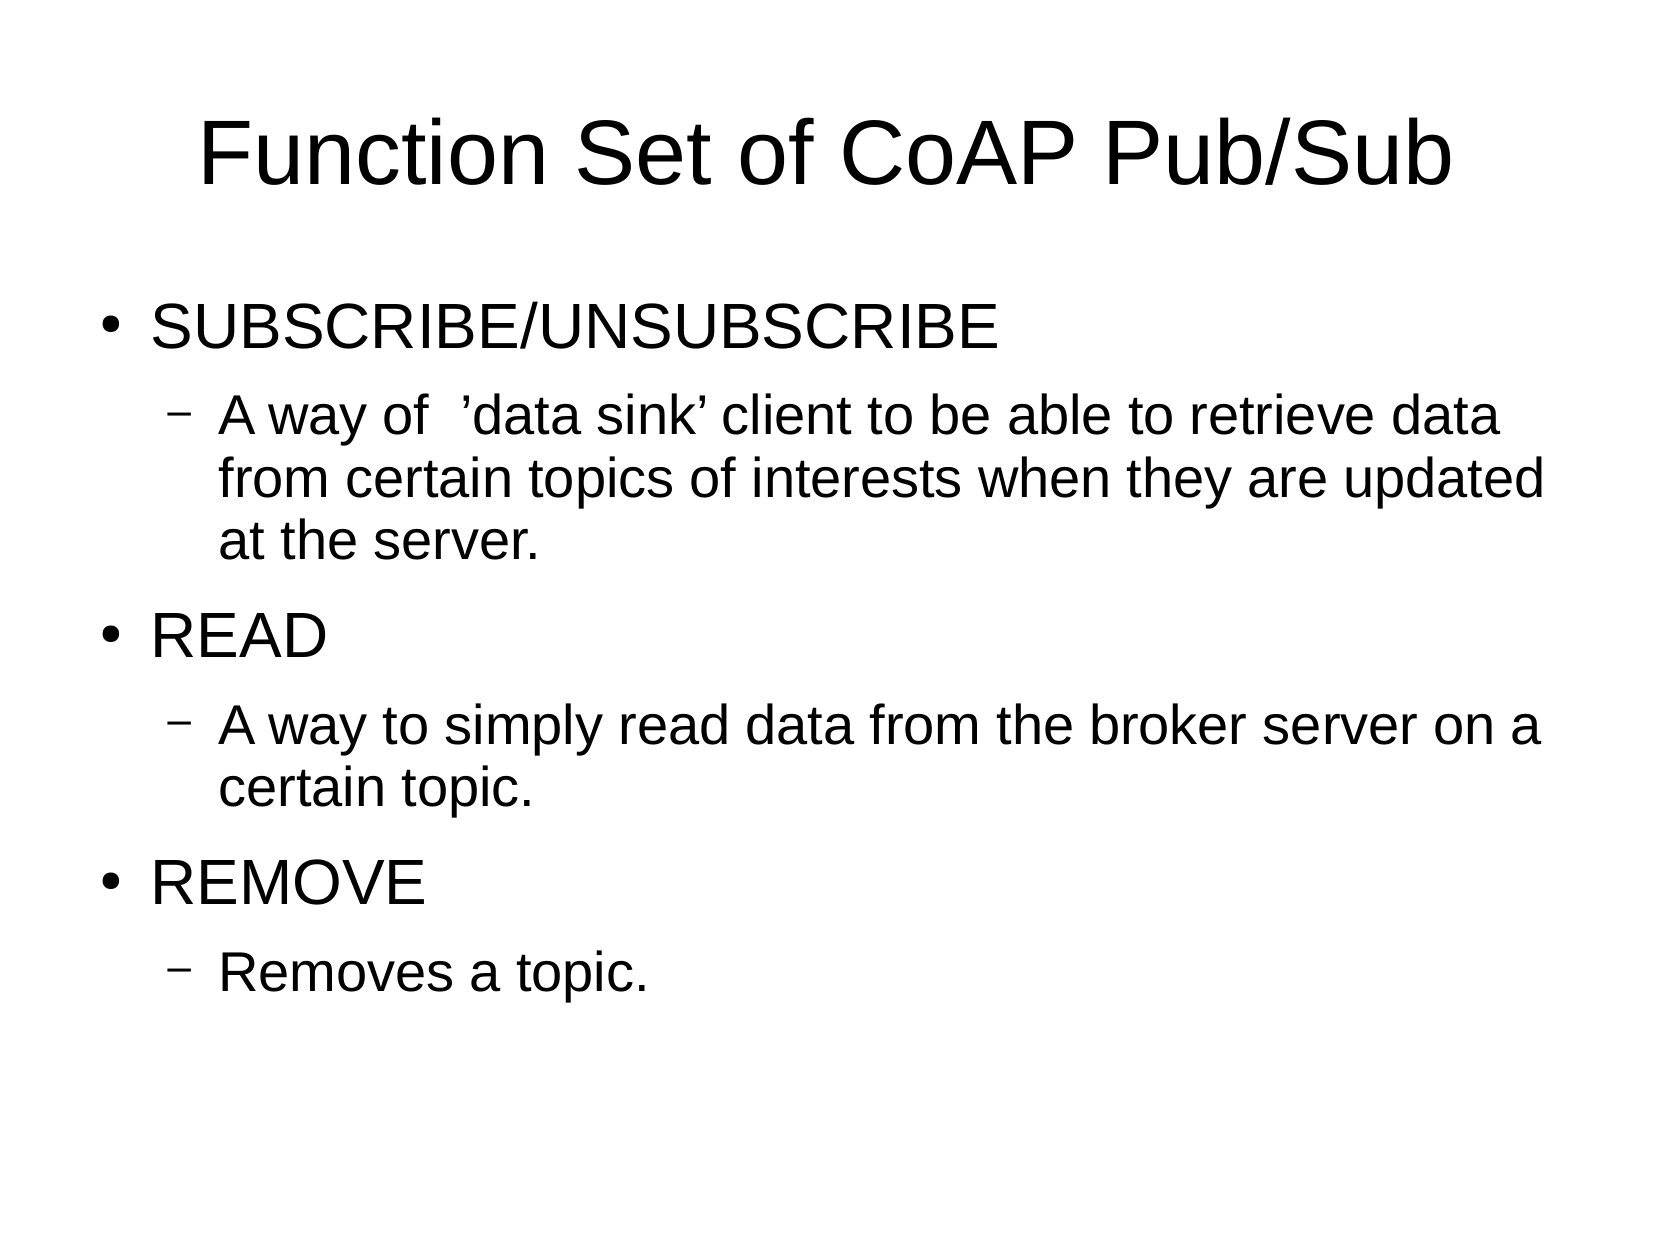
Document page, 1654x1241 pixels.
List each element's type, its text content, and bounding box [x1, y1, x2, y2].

title Function Set of CoAP Pub/Sub [82, 49, 1571, 257]
list SUBSCRIBE/UNSUBSCRIBE A way of ’data sink’ client to be able to retrieve data from certain topics of interests when they are updated at the server. READ A way to simply read data from the broker server on a certain topic. REMOVE Removes a topic. [82, 290, 1571, 1010]
